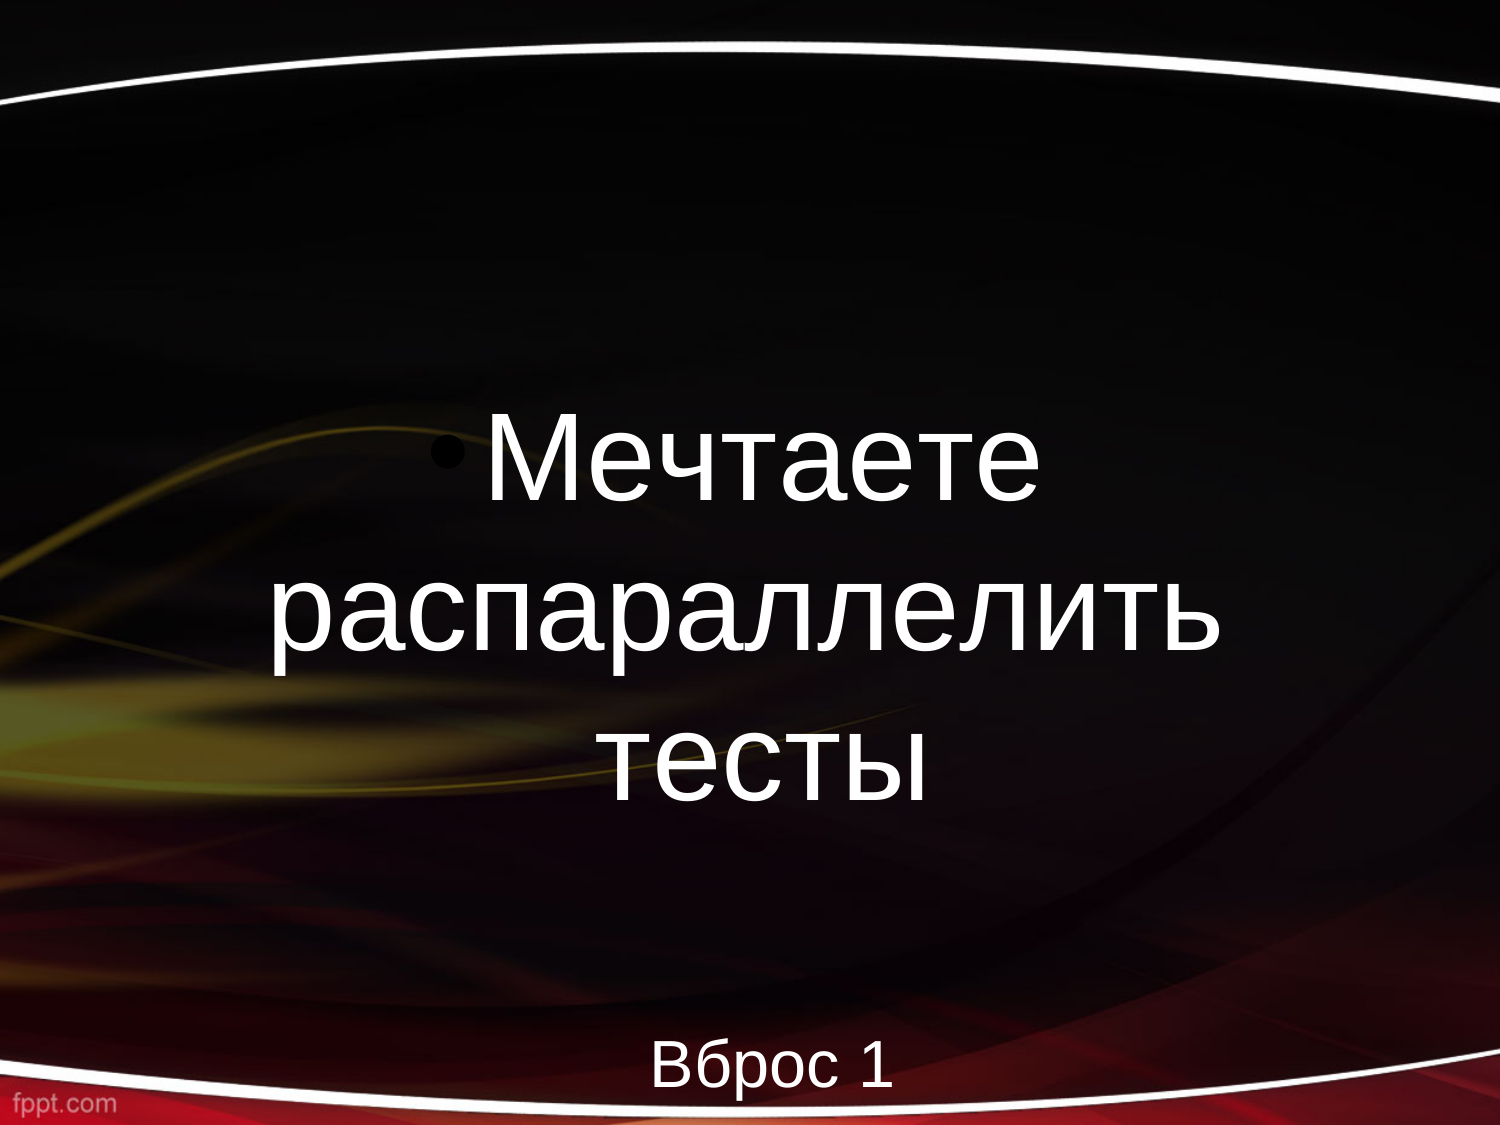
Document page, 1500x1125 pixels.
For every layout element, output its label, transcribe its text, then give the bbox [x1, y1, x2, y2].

picture [0, 0, 1500, 1125]
list Мечтаете распараллелить тесты [197, 345, 1273, 856]
title Вброс 1 [450, 967, 1096, 1125]
